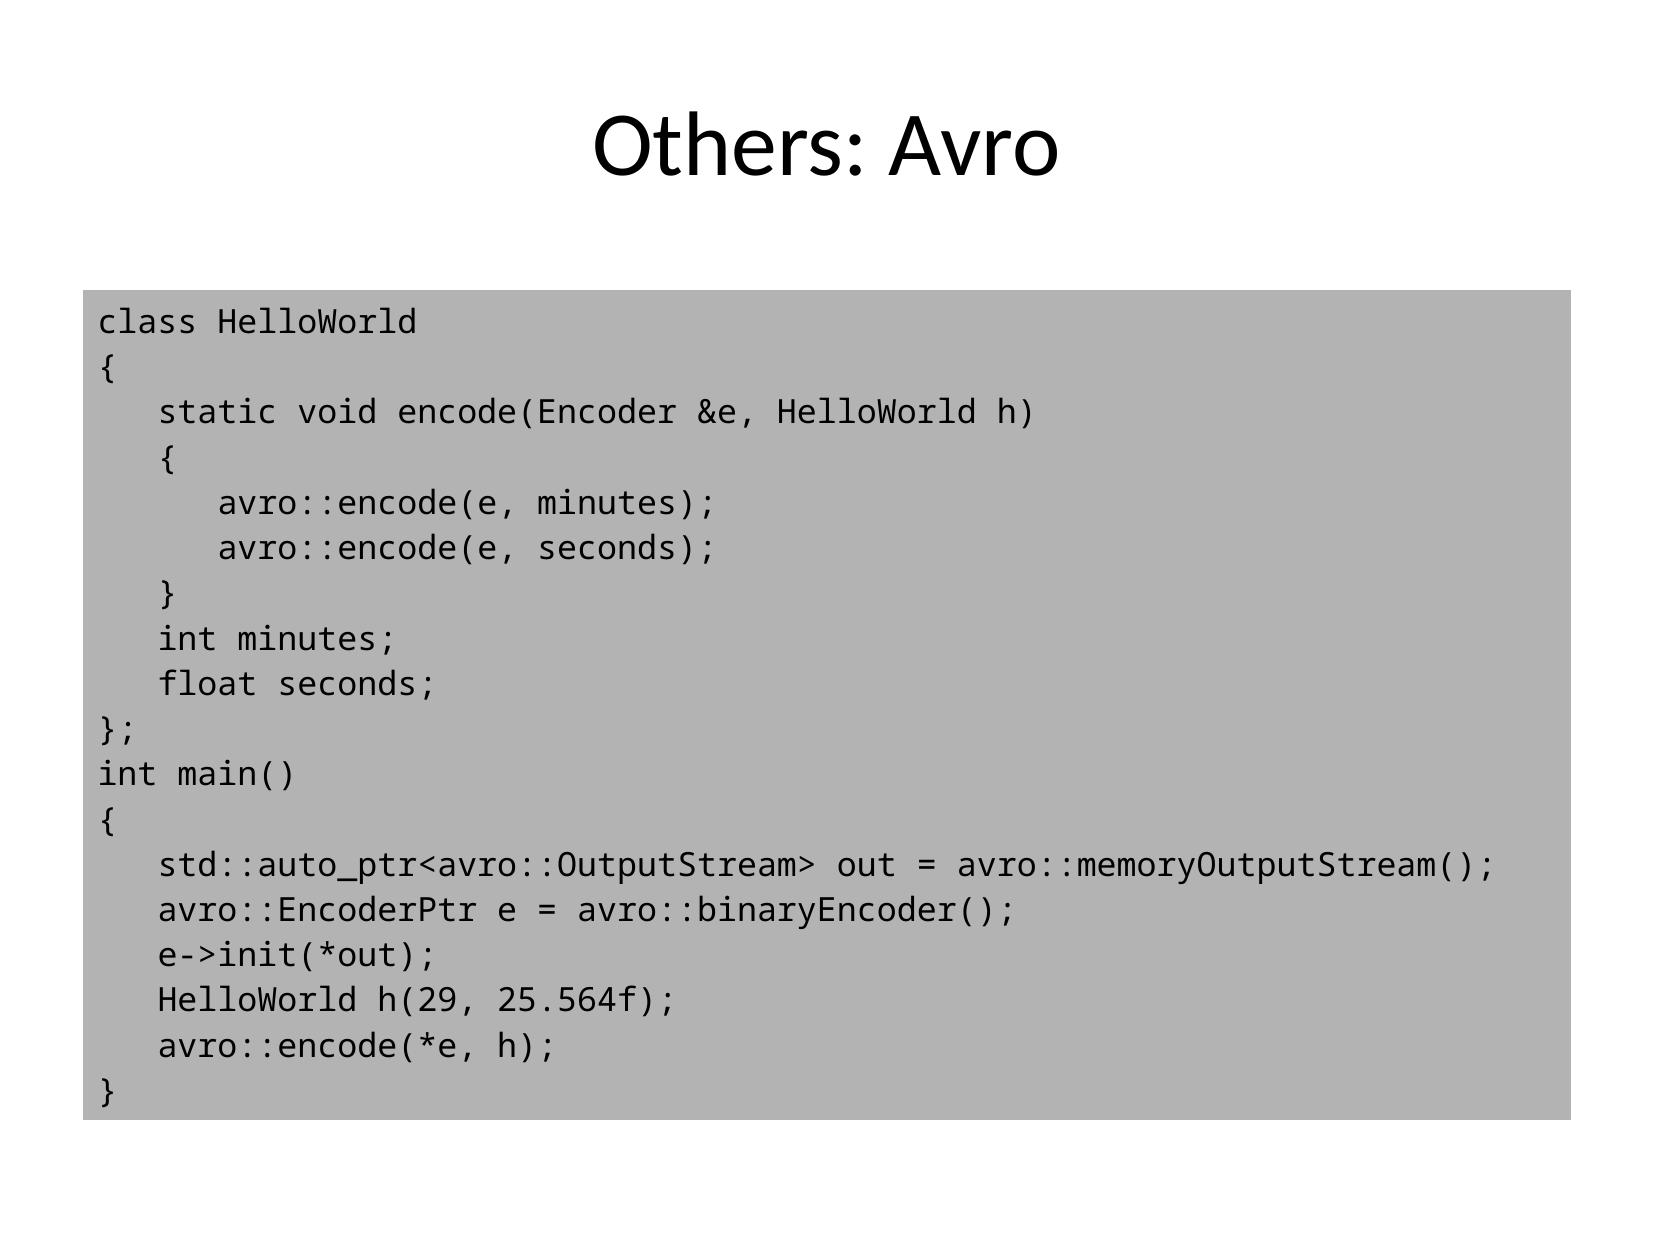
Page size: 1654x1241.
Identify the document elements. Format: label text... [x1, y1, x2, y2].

table_header class HelloWorld { static void encode(Encoder &e, HelloWorld h) { avro::encode(e, minutes); avro::encode(e, seconds); } int minutes; float seconds; }; int main() { std::auto_ptr<avro::OutputStream> out = avro::memoryOutputStream(); avro::EncoderPtr e = avro::binaryEncoder(); e->init(*out); HelloWorld h(29, 25.564f); avro::encode(*e, h); } [83, 290, 1571, 1120]
title Others: Avro [82, 49, 1571, 257]
